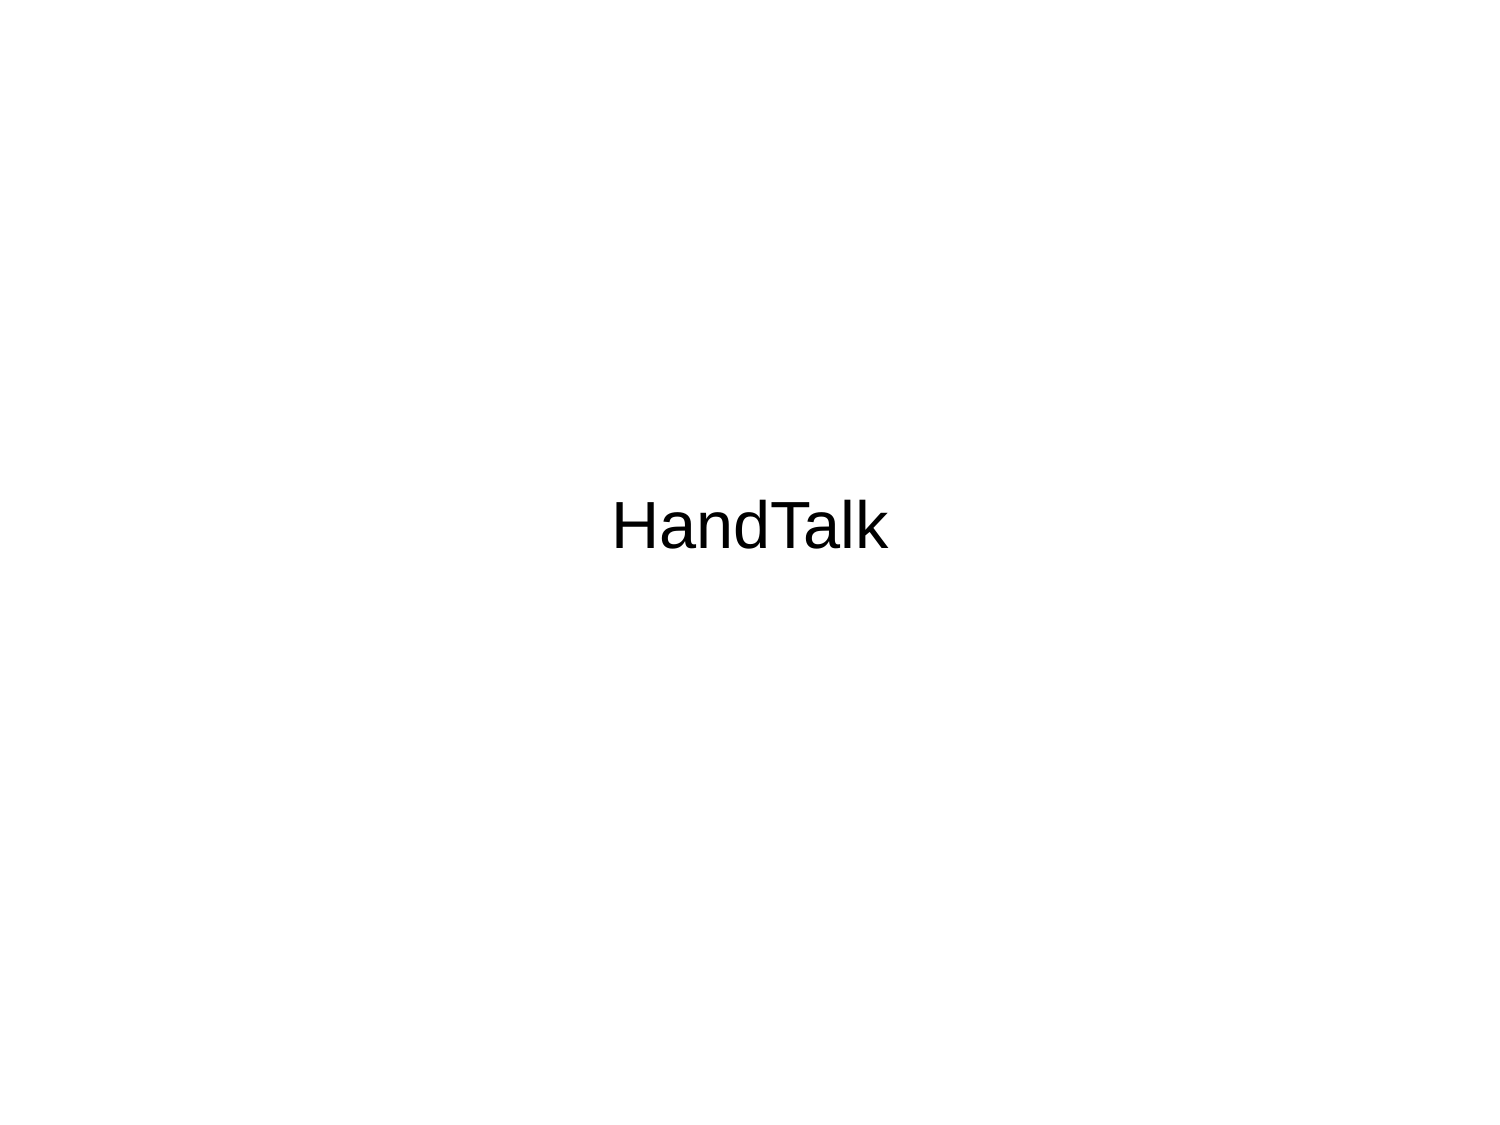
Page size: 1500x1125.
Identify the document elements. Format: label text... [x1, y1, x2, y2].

subtitle HandTalk [75, 52, 1425, 998]
